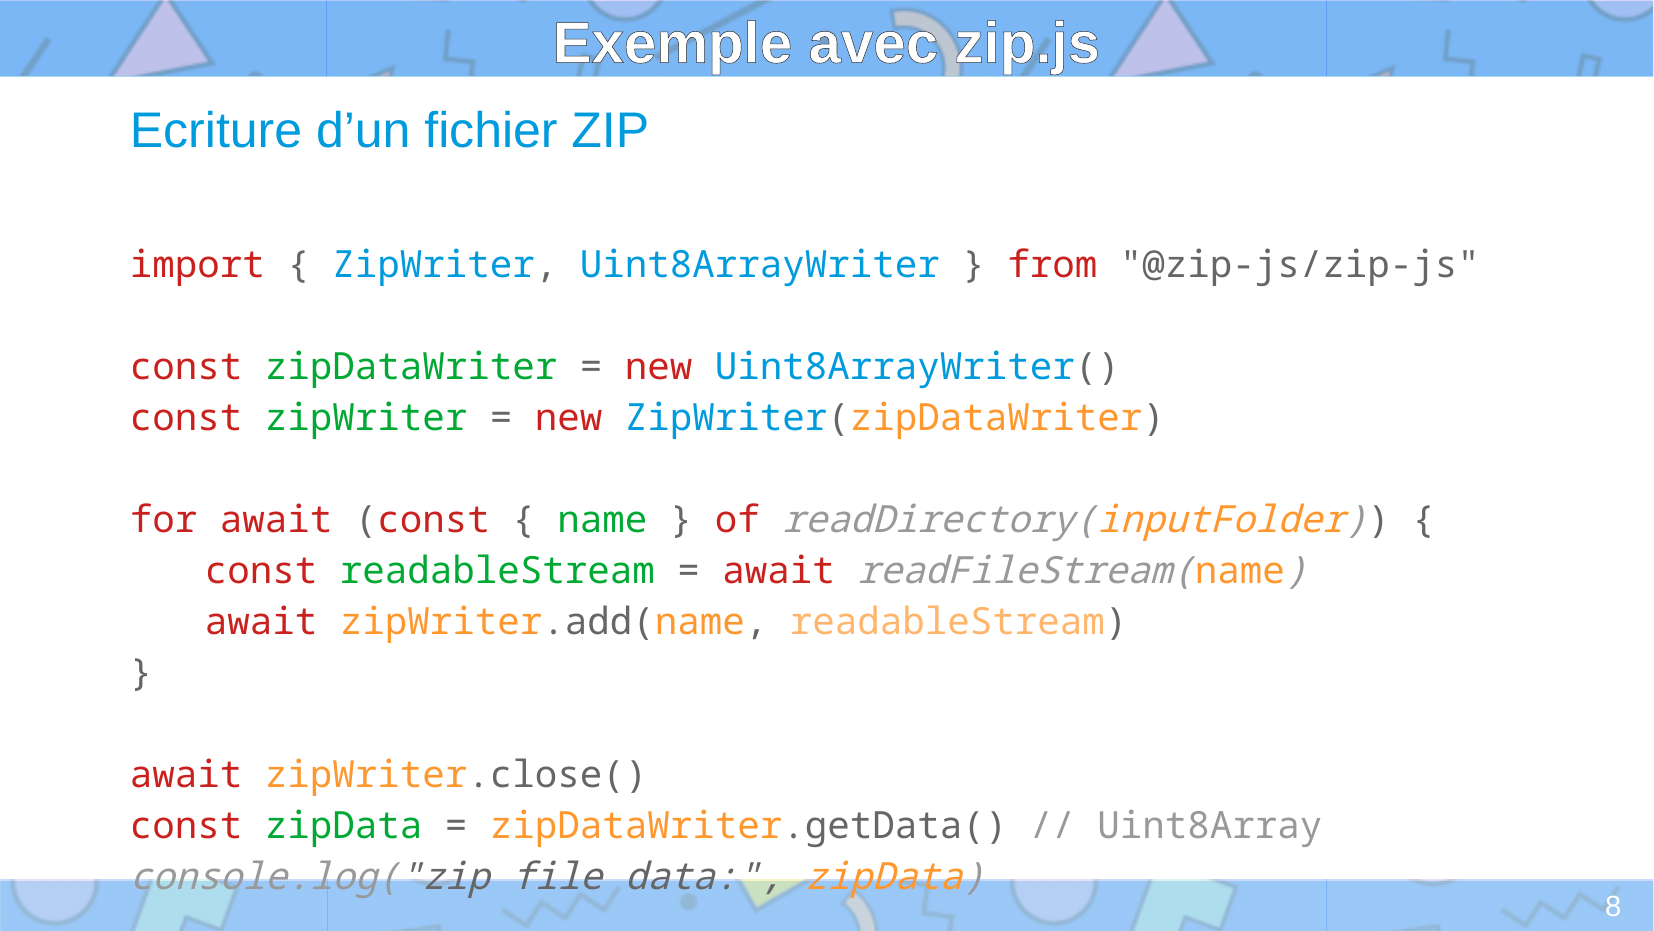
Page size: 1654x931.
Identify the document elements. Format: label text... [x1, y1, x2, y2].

list Ecriture d’un fichier ZIP import { ZipWriter, Uint8ArrayWriter } from "@zip-js/zip-js" const zipDataWriter = new Uint8ArrayWriter() const zipWriter = new ZipWriter(zipDataWriter) for await (const { name } of readDirectory(inputFolder)) { const readableStream = await readFileStream(name) await zipWriter.add(name, readableStream) } await zipWriter.close() const zipData = zipDataWriter.getData() // Uint8Array console.log("zip file data:", zipData) [59, 101, 1654, 863]
picture [475, 879, 486, 887]
picture [901, 879, 913, 887]
title Exemple avec zip.js [59, 3, 1595, 82]
picture [0, 0, 1654, 76]
picture [879, 879, 891, 886]
picture [0, 879, 1654, 931]
picture [227, 879, 239, 887]
picture [340, 879, 352, 887]
picture [946, 879, 958, 887]
picture [632, 879, 643, 887]
picture [654, 879, 666, 887]
picture [857, 879, 868, 887]
picture [362, 879, 373, 887]
picture [160, 879, 172, 887]
picture [699, 879, 711, 887]
